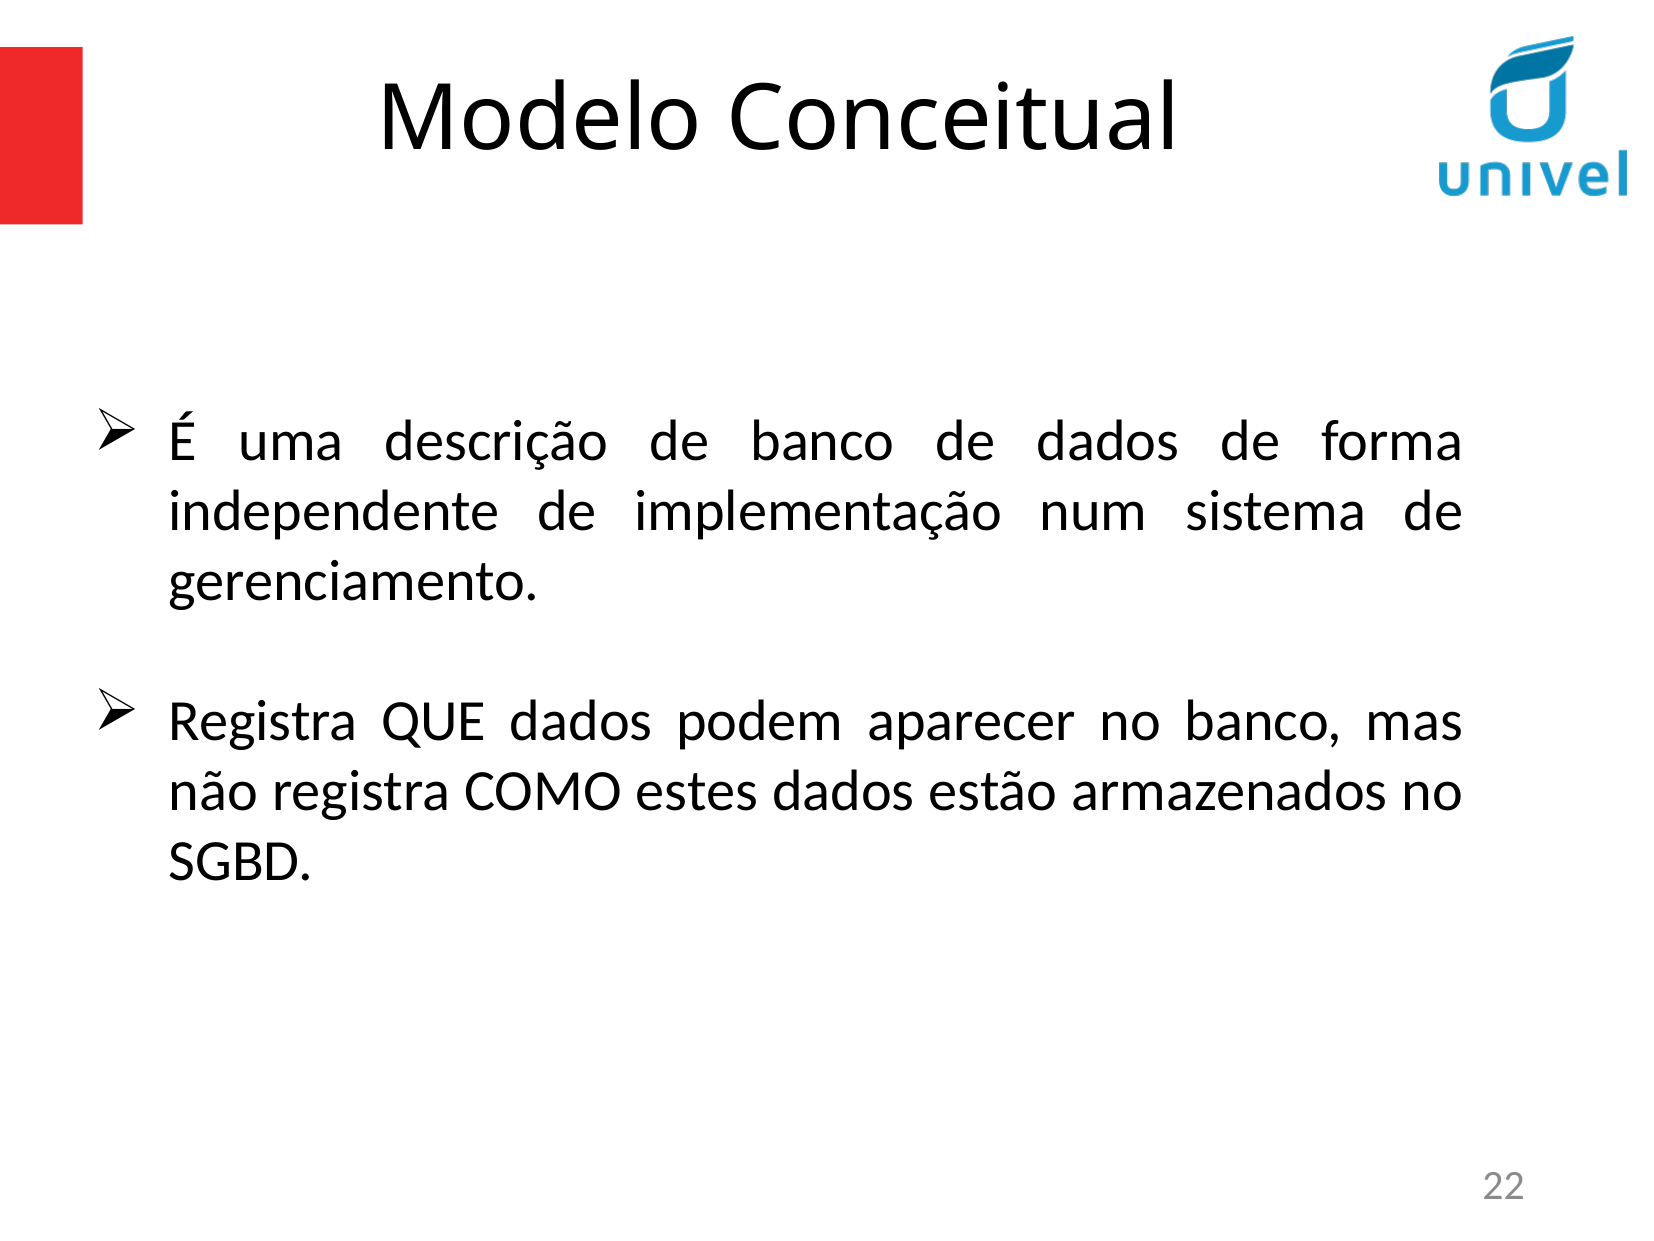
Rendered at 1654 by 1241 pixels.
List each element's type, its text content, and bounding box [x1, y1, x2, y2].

picture [1492, 15, 1634, 217]
text_box É uma descrição de banco de dados de forma independente de implementação num sistema de gerenciamento. Registra QUE dados podem aparecer no banco, mas não registra COMO estes dados estão armazenados no SGBD. [78, 394, 1479, 900]
slide_number <número> [1167, 1149, 1540, 1216]
title Modelo Conceitual [65, 0, 1492, 240]
